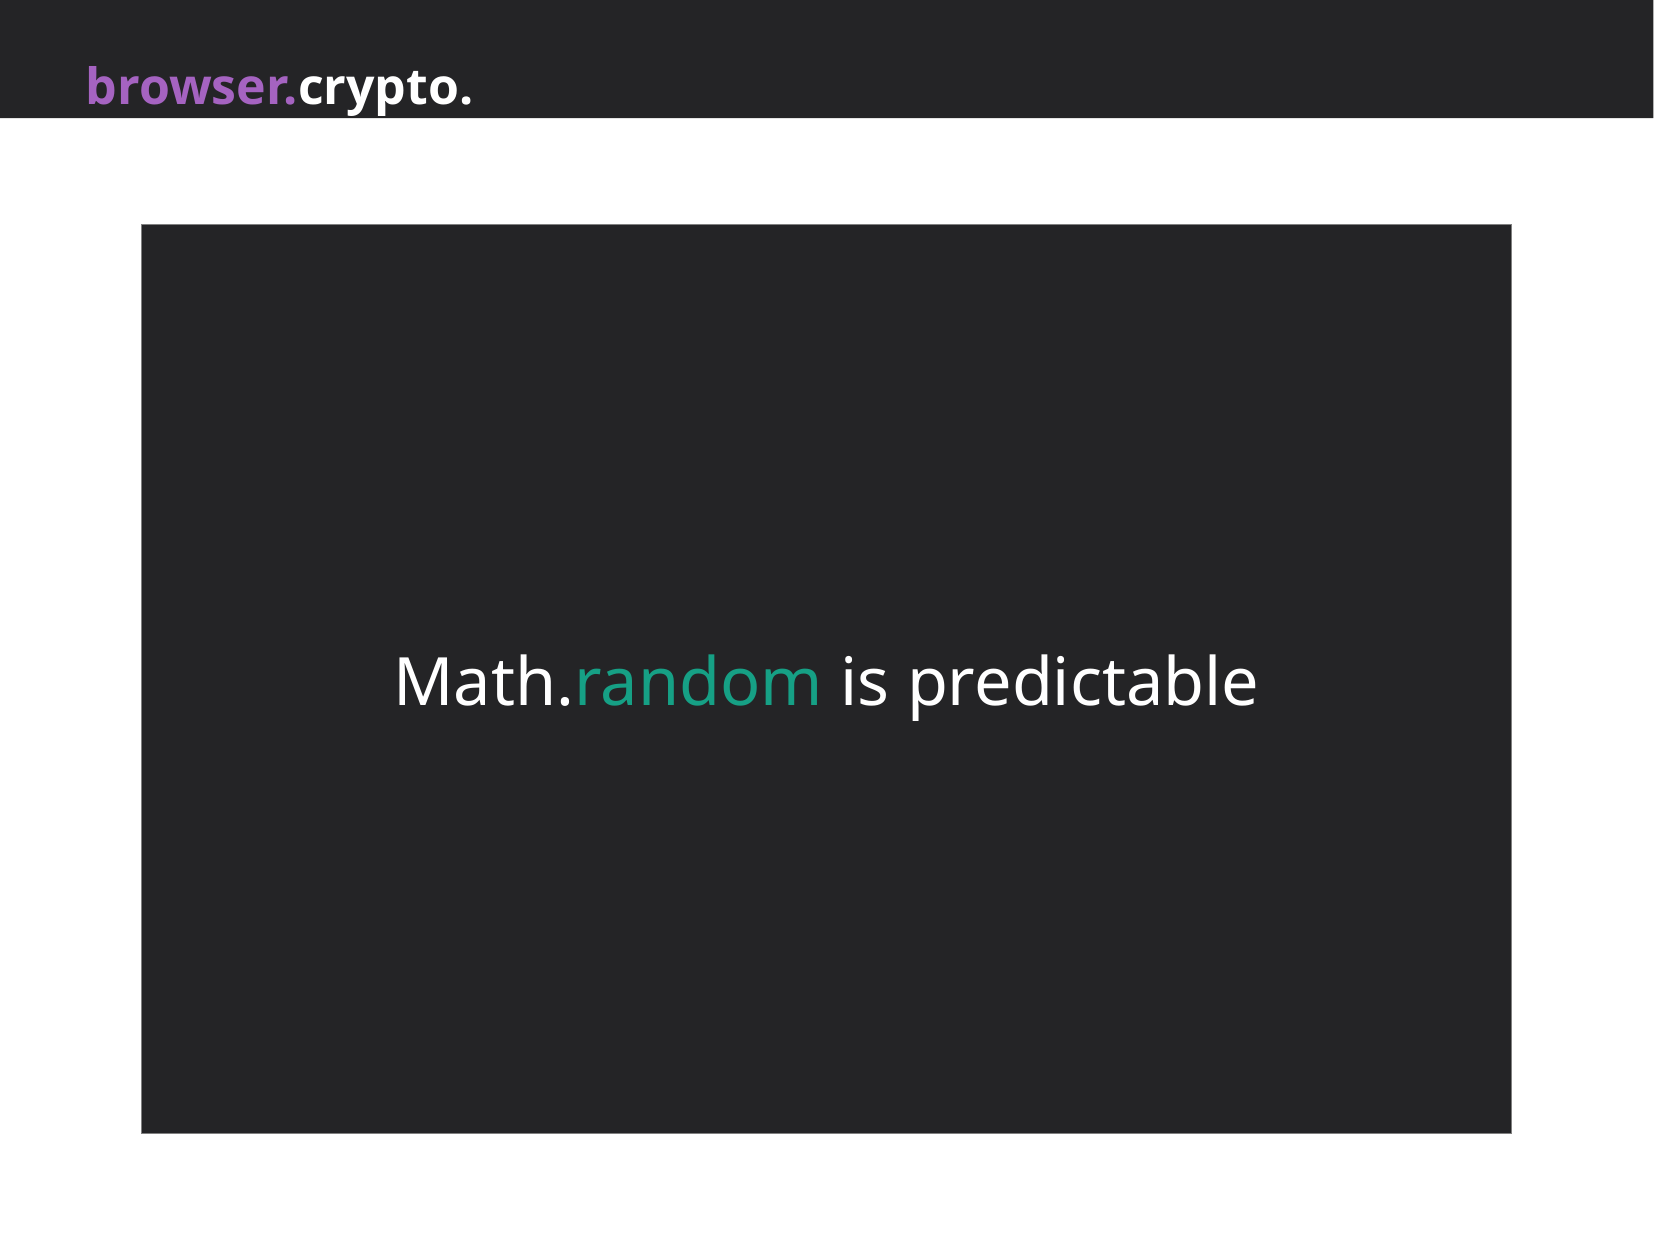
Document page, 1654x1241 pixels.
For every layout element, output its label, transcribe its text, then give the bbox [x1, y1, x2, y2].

text_box [165, 531, 1441, 1087]
text_box [0, 0, 1654, 119]
text_box browser.crypto. [70, 43, 567, 119]
text_box Math.random is predictable [141, 224, 1512, 1134]
